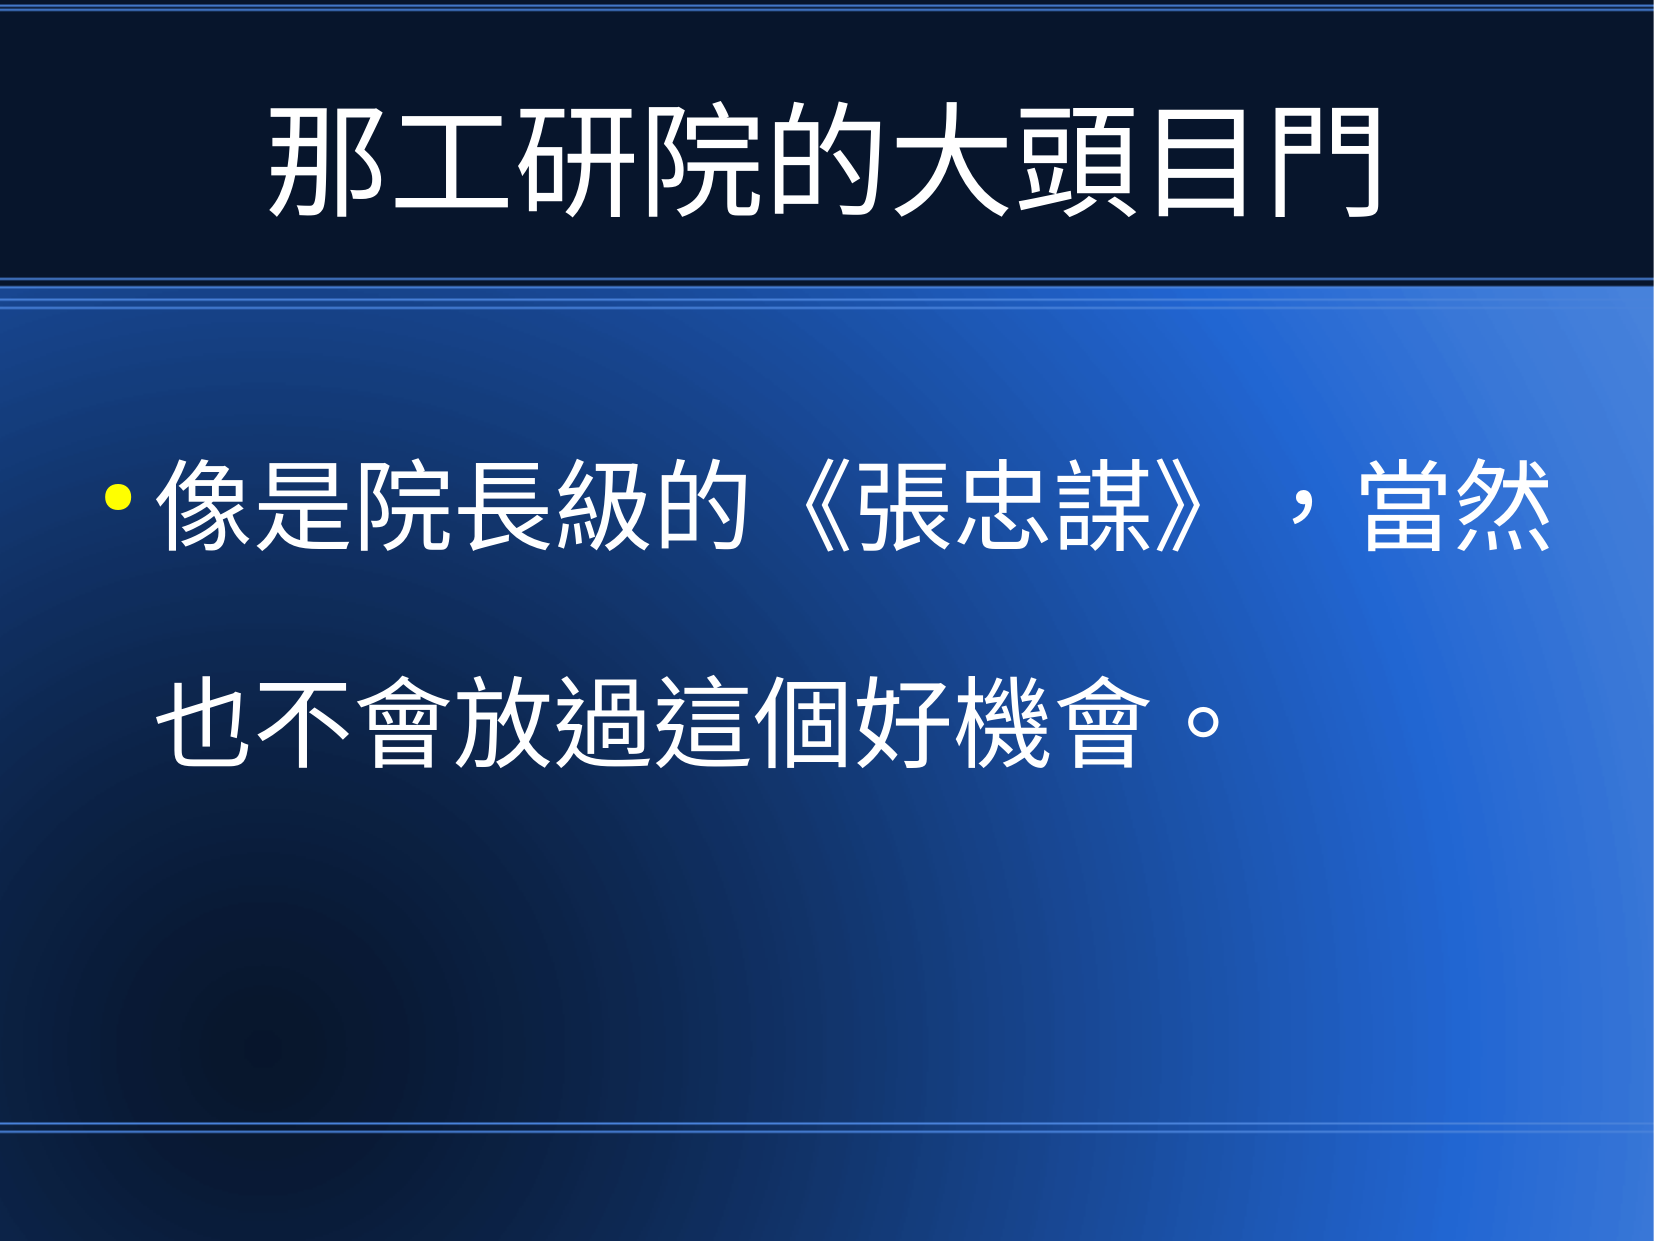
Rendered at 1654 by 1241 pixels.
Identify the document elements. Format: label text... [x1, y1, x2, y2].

title 那工研院的大頭目門 [82, 49, 1571, 257]
list 像是院長級的《張忠謀》，當然也不會放過這個好機會。 [82, 355, 1571, 1241]
picture [0, 0, 1654, 1241]
